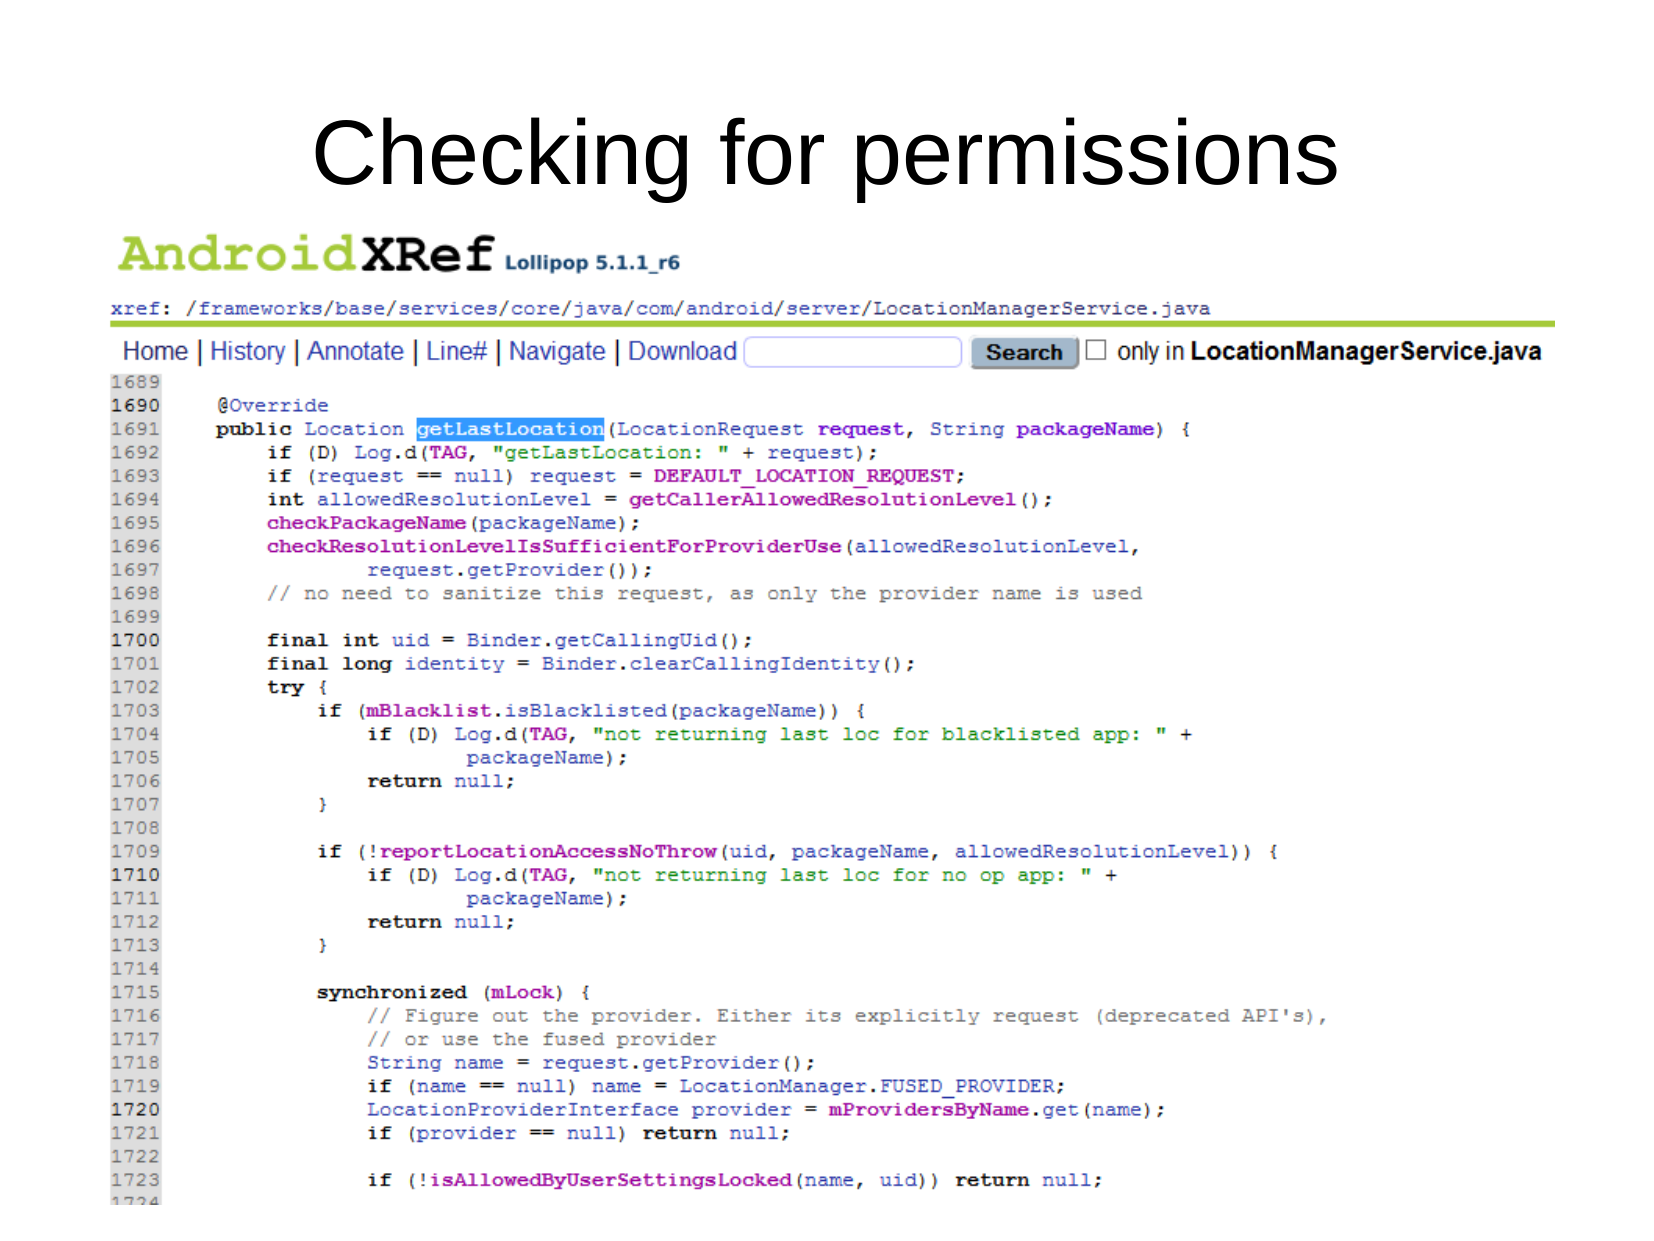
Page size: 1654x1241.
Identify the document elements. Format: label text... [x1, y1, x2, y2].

picture [98, 224, 1555, 1205]
title Checking for permissions [82, 49, 1571, 257]
